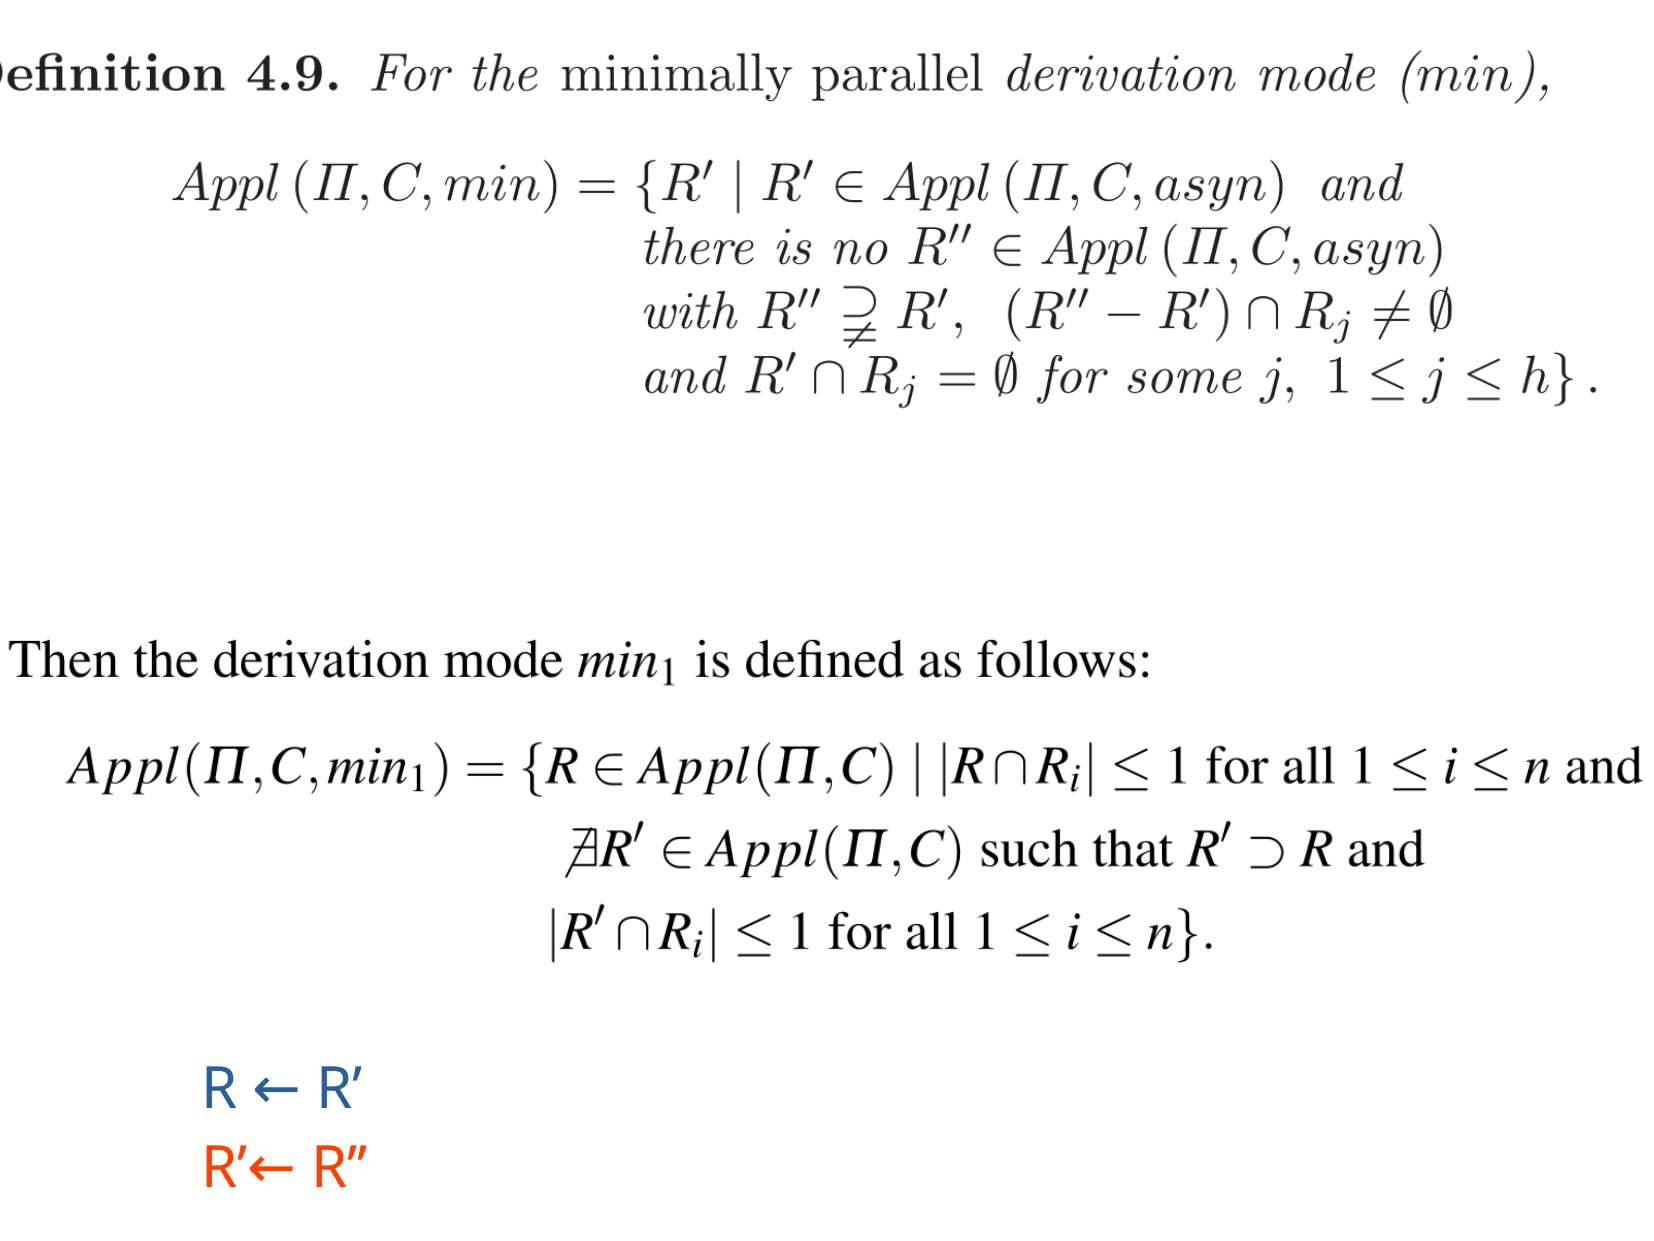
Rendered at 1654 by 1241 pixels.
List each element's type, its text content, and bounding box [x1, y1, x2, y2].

text_box R ← R’ R’← R’’ [186, 1038, 661, 1171]
picture [0, 38, 1609, 421]
picture [0, 629, 1654, 996]
